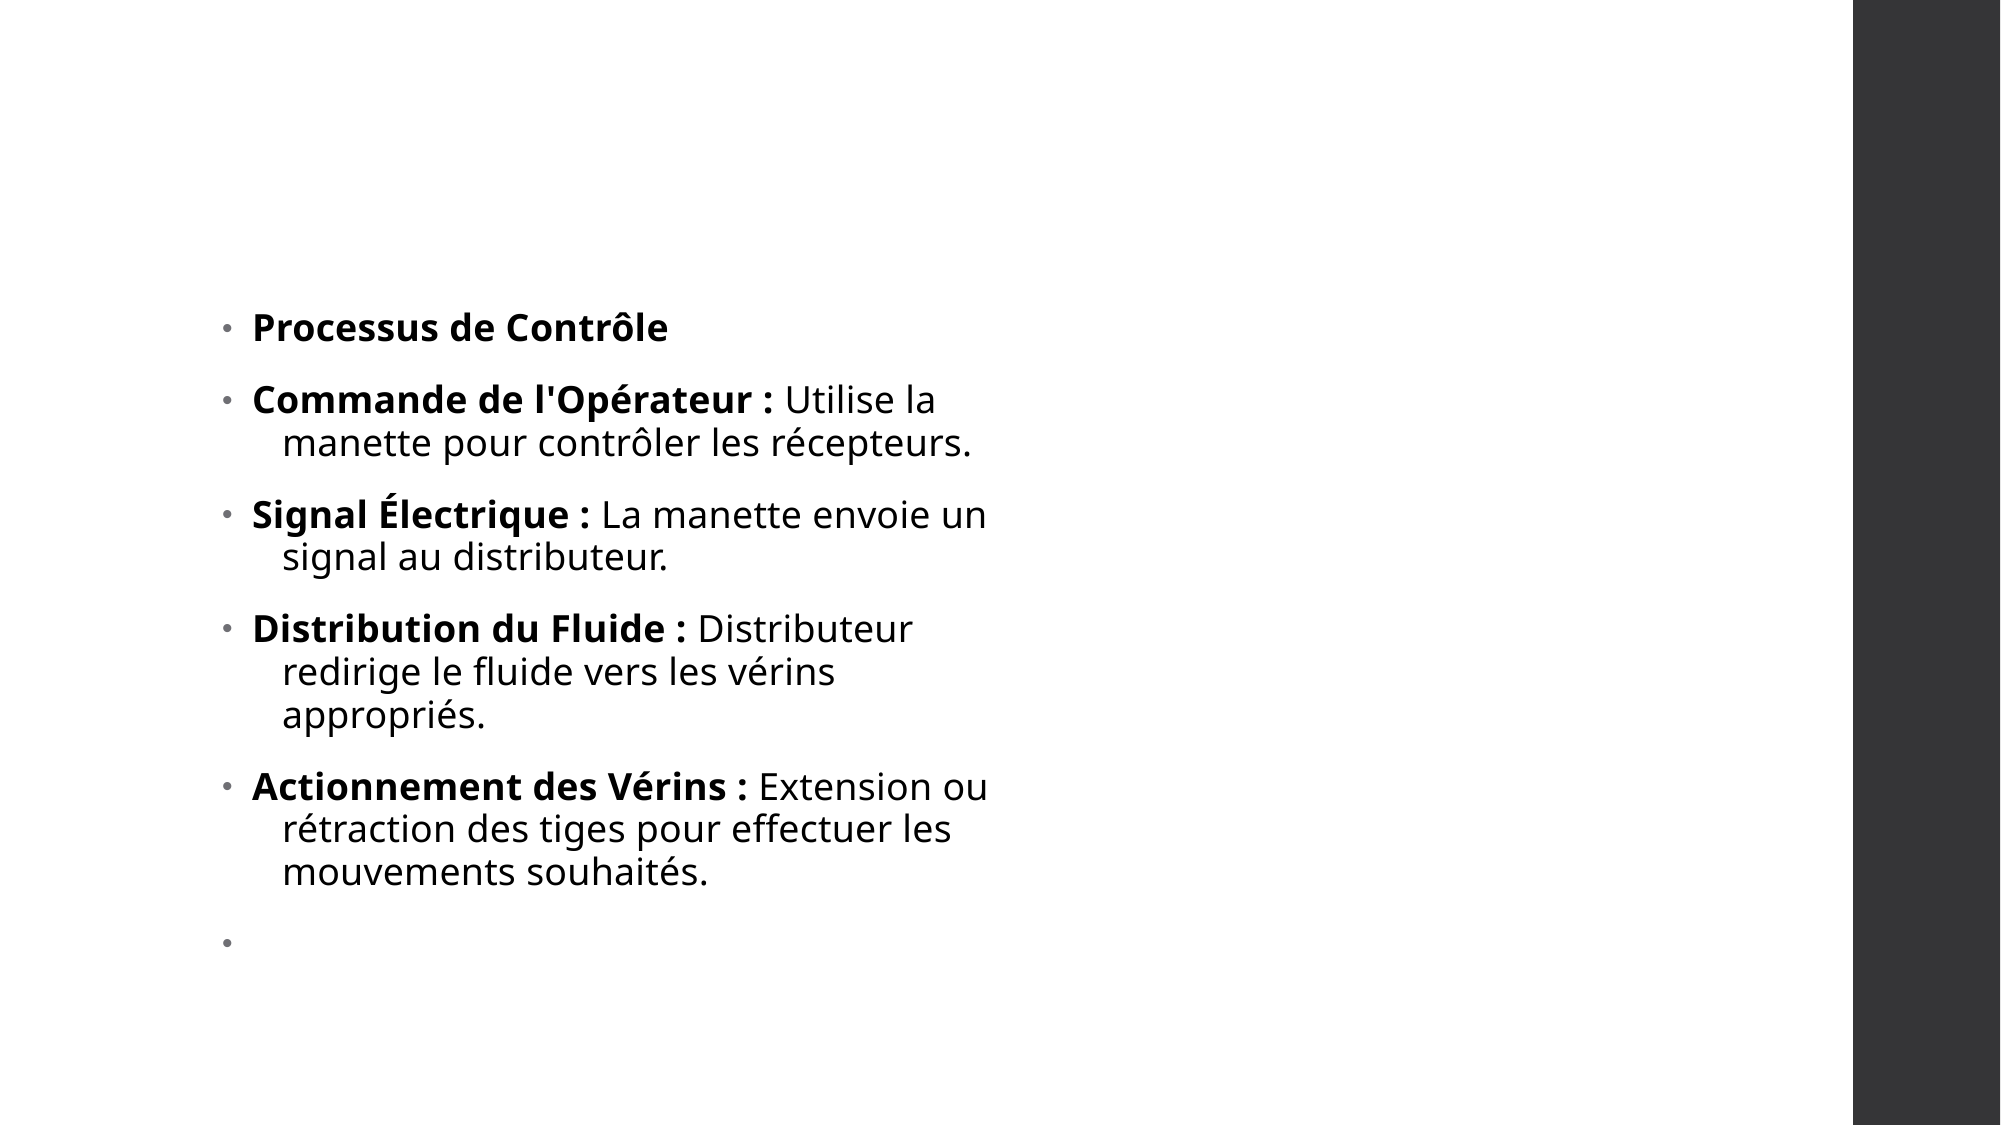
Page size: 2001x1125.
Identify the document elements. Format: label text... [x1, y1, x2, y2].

list Processus de Contrôle Commande de l'Opérateur : Utilise la manette pour contrôler les récepteurs. Signal Électrique : La manette envoie un signal au distributeur. Distribution du Fluide : Distributeur redirige le fluide vers les vérins appropriés. Actionnement des Vérins : Extension ou rétraction des tiges pour effectuer les mouvements souhaités. [206, 299, 1037, 1083]
